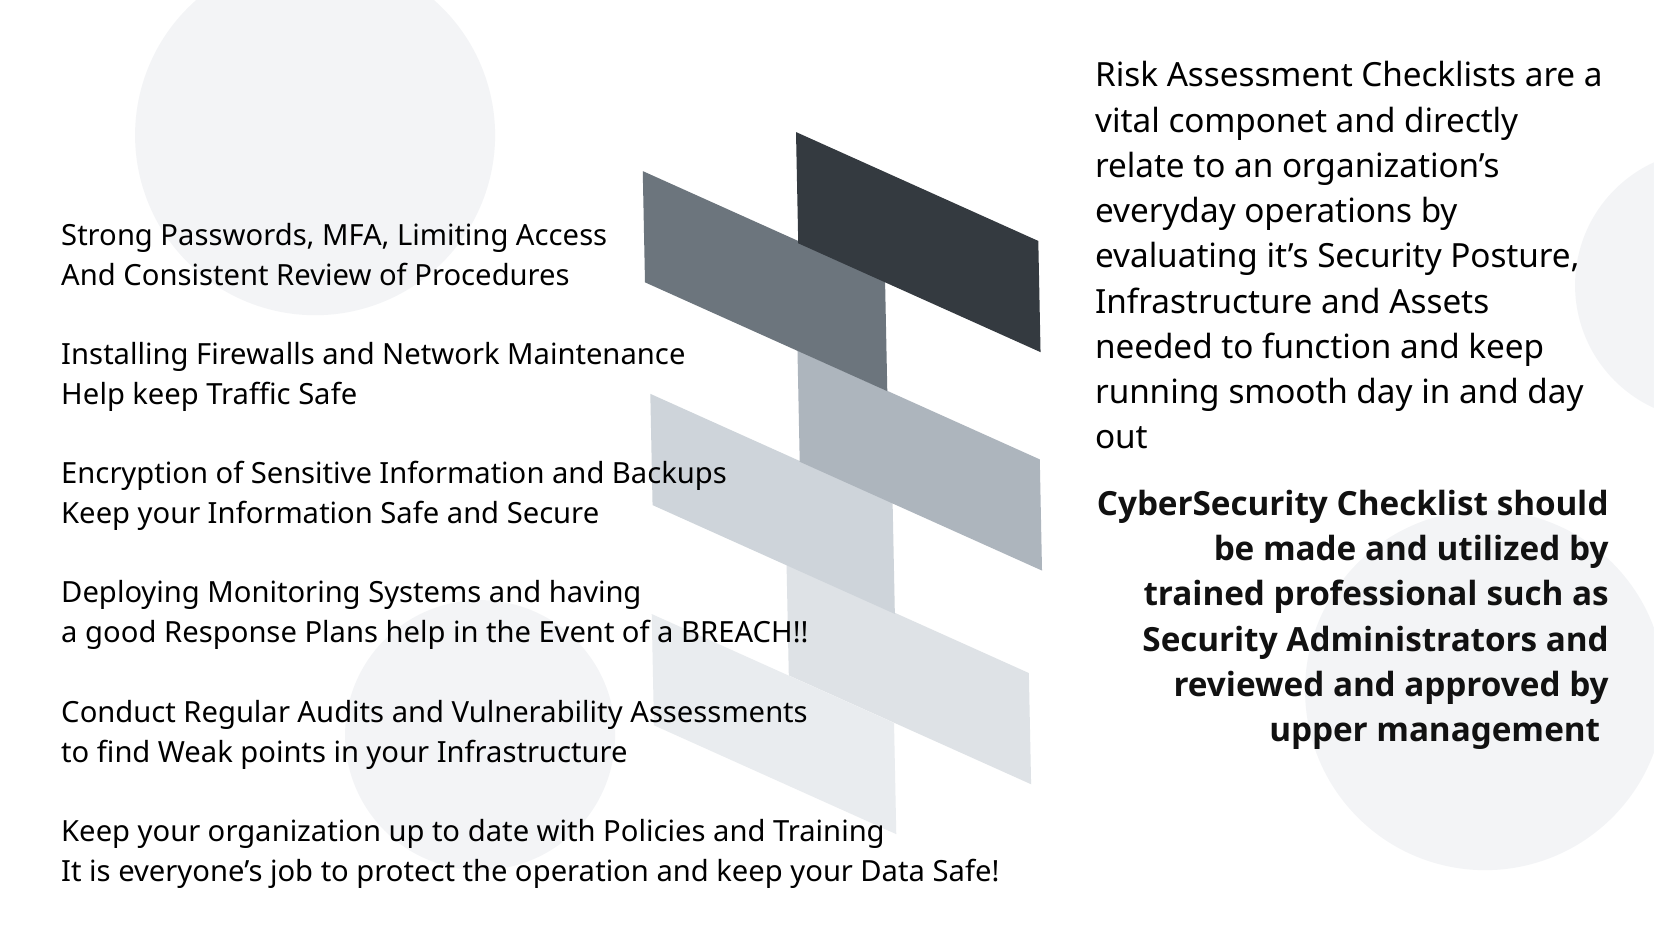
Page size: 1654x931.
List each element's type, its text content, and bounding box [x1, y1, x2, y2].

text_box Strong Passwords, MFA, Limiting Access And Consistent Review of Procedures Installing Firewalls and Network Maintenance Help keep Traffic Safe Encryption of Sensitive Information and Backups Keep your Information Safe and Secure Deploying Monitoring Systems and having a good Response Plans help in the Event of a BREACH!! Conduct Regular Audits and Vulnerability Assessments to find Weak points in your Infrastructure Keep your organization up to date with Policies and Training It is everyone’s job to protect the operation and keep your Data Safe! [46, 206, 975, 720]
text_box CyberSecurity Checklist should be made and utilized by trained professional such as Security Administrators and reviewed and approved by upper management [1069, 472, 1625, 709]
text_box Risk Assessment Checklists are a vital componet and directly relate to an organization’s everyday operations by evaluating it’s Security Posture, Infrastructure and Assets needed to function and keep running smooth day in and day out [1080, 43, 1625, 325]
